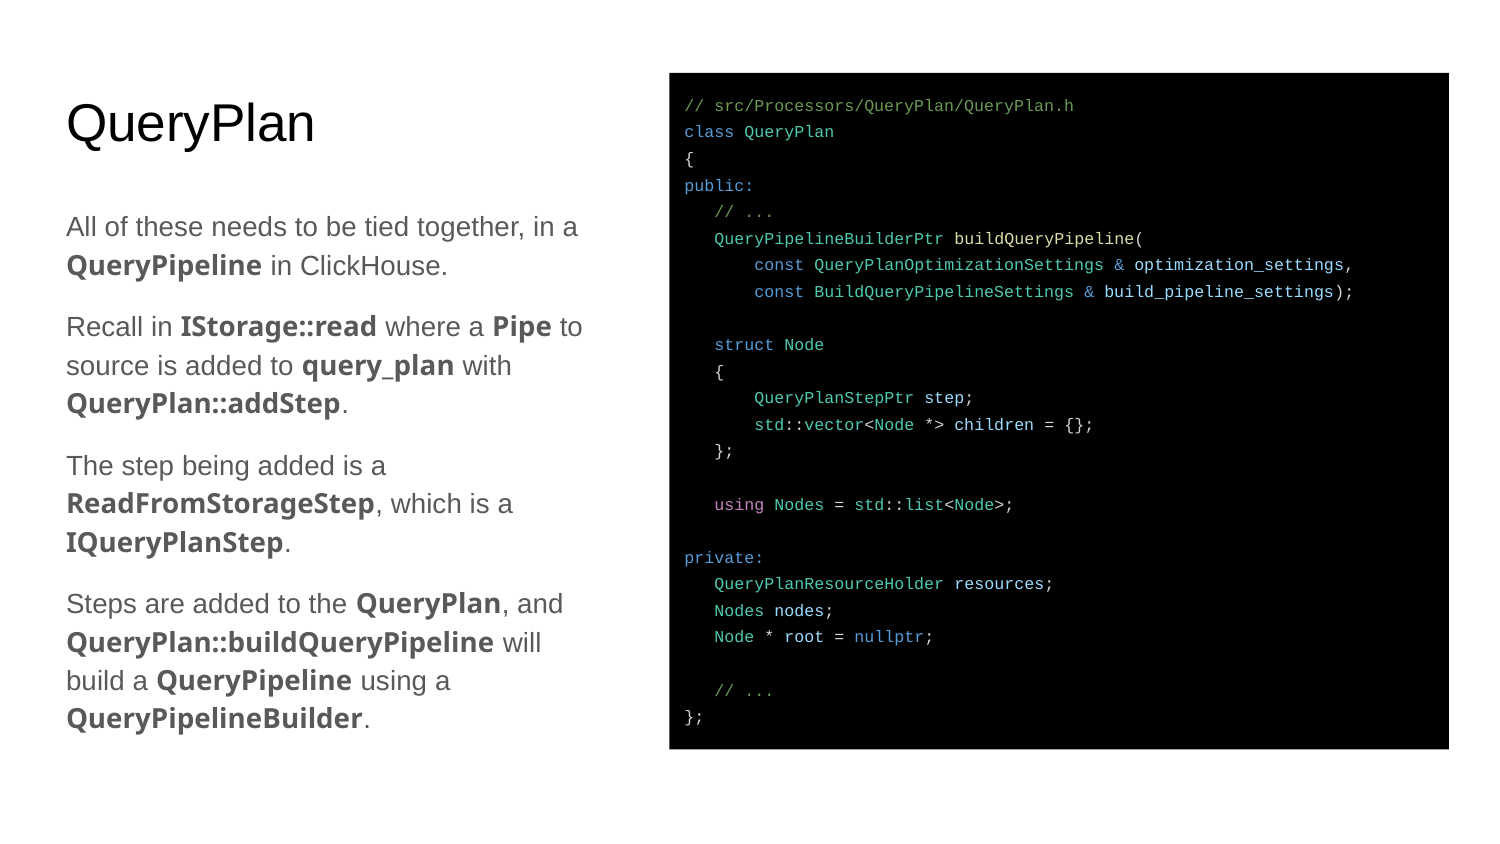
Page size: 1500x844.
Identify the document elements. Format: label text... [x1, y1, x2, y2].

title QueryPlan [51, 72, 669, 167]
list All of these needs to be tied together, in a QueryPipeline in ClickHouse. Recall in IStorage::read where a Pipe to source is added to query_plan with QueryPlan::addStep. The step being added is a ReadFromStorageStep, which is a IQueryPlanStep. Steps are added to the QueryPlan, and QueryPlan::buildQueryPipeline will build a QueryPipeline using a QueryPipelineBuilder. [51, 189, 603, 750]
list // src/Processors/QueryPlan/QueryPlan.h class QueryPlan { public: // ... QueryPipelineBuilderPtr buildQueryPipeline( const QueryPlanOptimizationSettings & optimization_settings, const BuildQueryPipelineSettings & build_pipeline_settings); struct Node { QueryPlanStepPtr step; std::vector<Node *> children = {}; }; using Nodes = std::list<Node>; private: QueryPlanResourceHolder resources; Nodes nodes; Node * root = nullptr; // ... }; [669, 72, 1449, 750]
